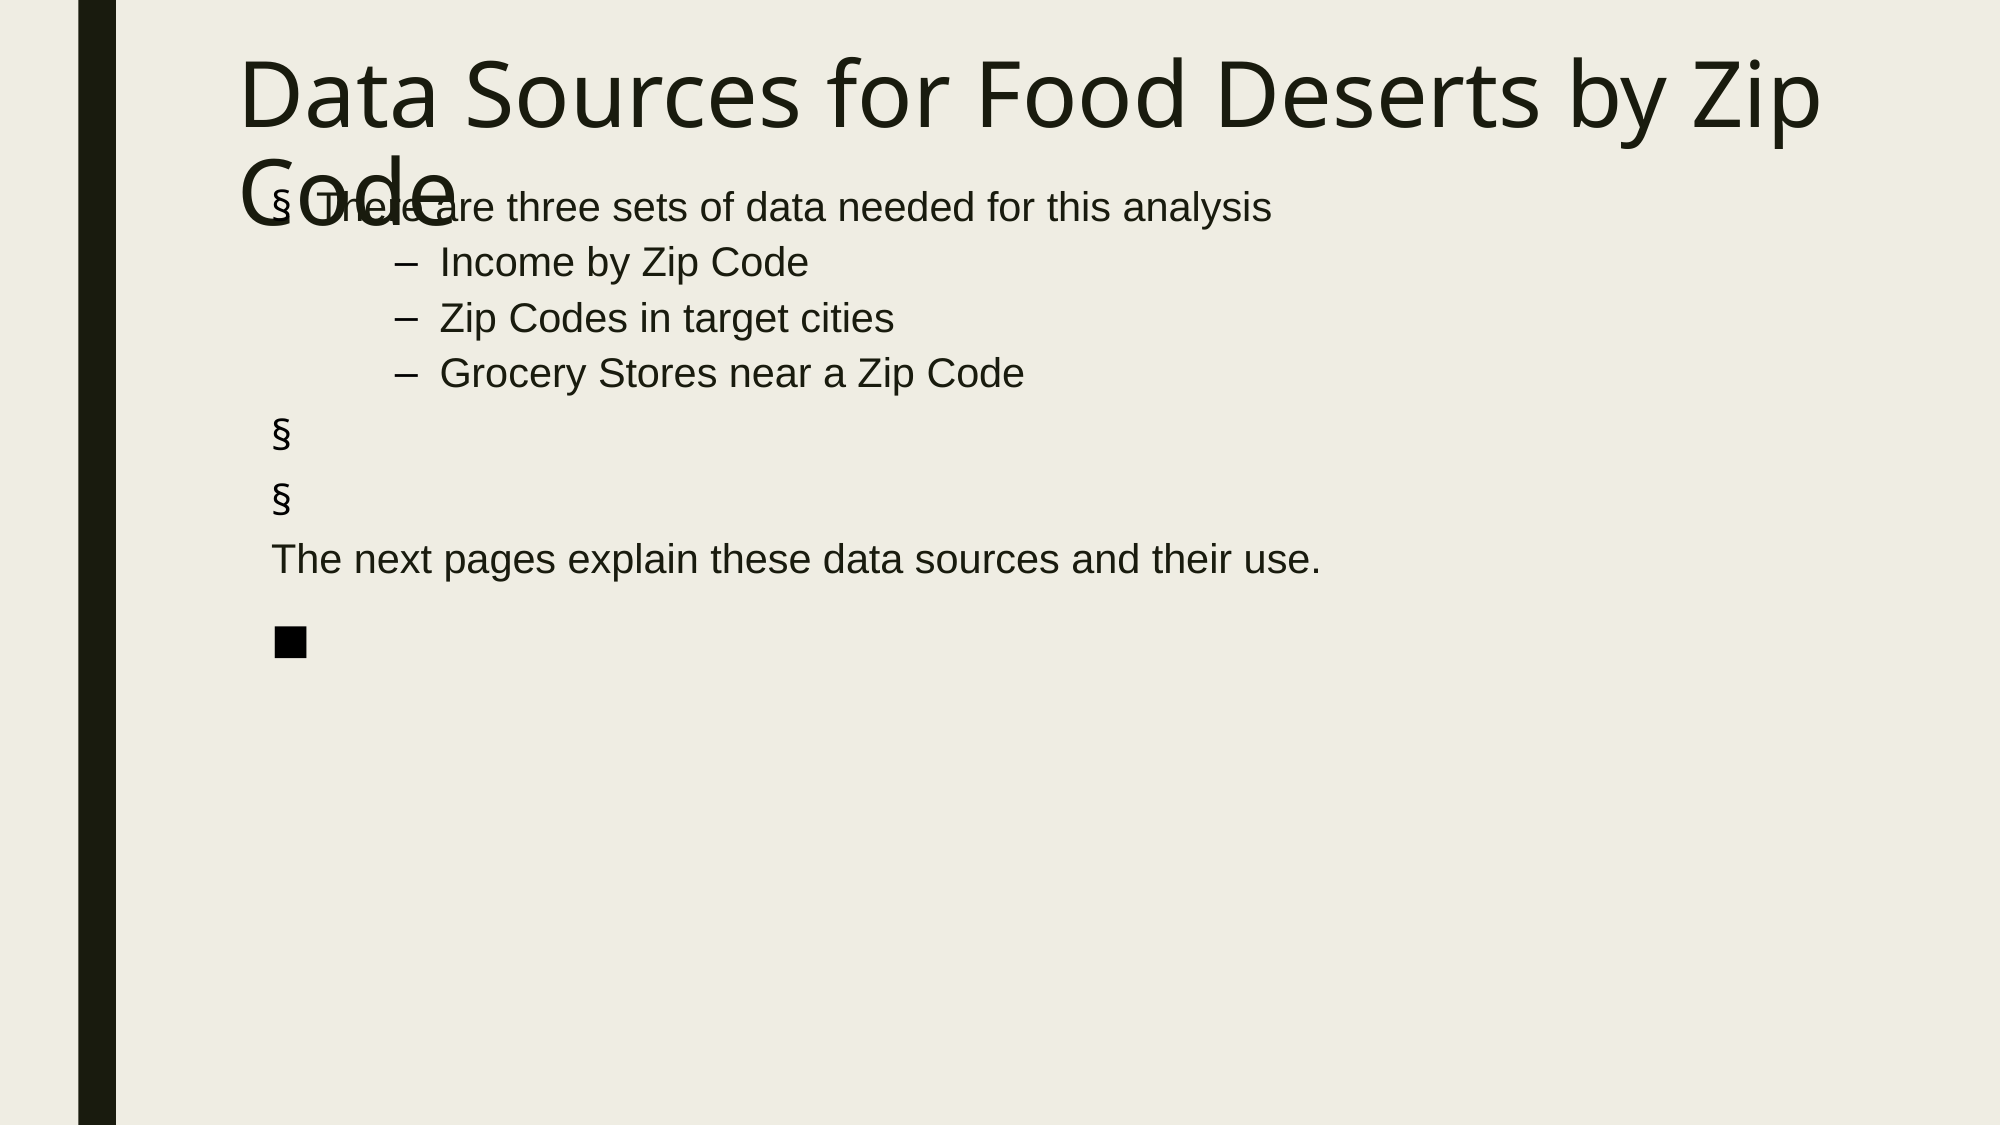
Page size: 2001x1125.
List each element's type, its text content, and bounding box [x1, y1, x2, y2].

list There are three sets of data needed for this analysis Income by Zip Code Zip Codes in target cities Grocery Stores near a Zip Code The next pages explain these data sources and their use. [256, 176, 1863, 592]
title Data Sources for Food Deserts by Zip Code [222, 41, 1942, 286]
